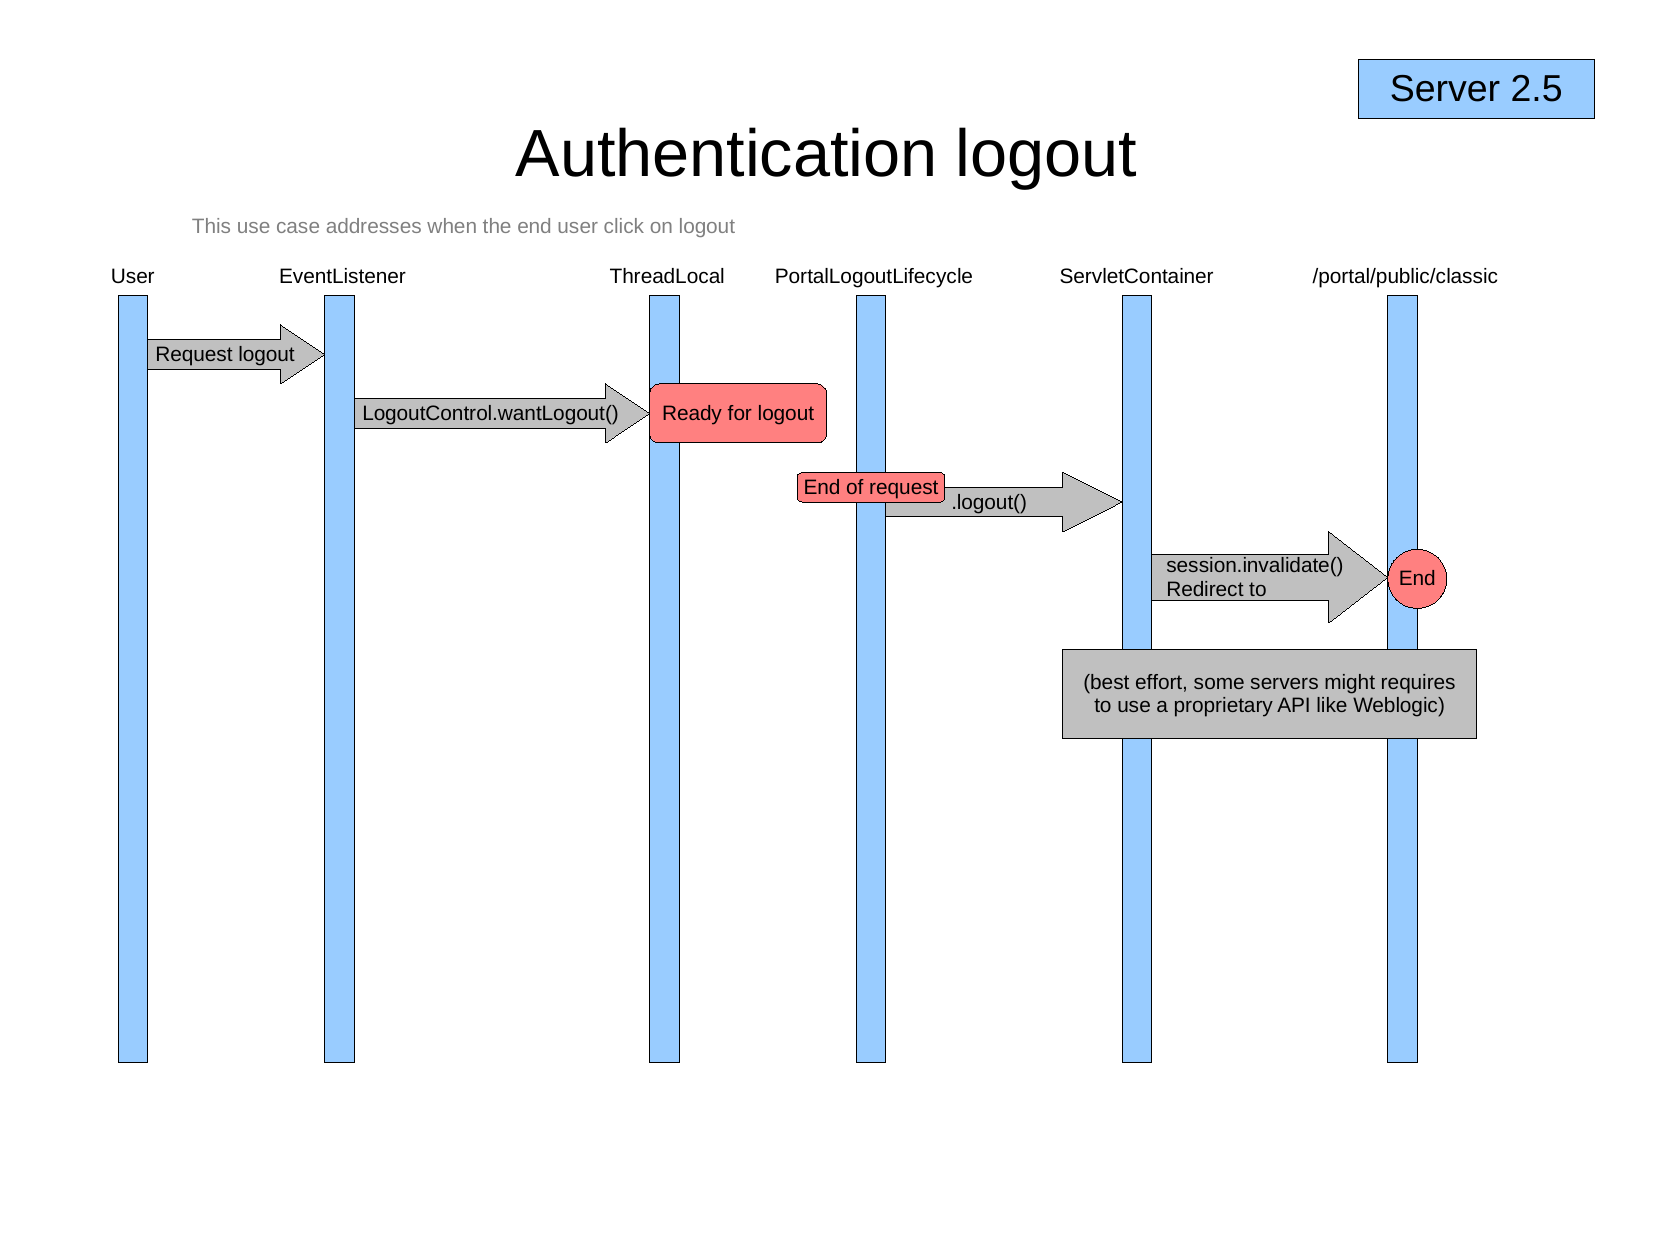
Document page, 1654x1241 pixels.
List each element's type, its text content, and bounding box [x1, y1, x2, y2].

text_box .logout() [885, 472, 1123, 532]
text_box Server 2.5 [1358, 59, 1595, 119]
title Authentication logout [82, 56, 1571, 250]
text_box End of request [797, 472, 945, 503]
text_box [1387, 582, 1418, 649]
text_box [856, 296, 886, 472]
text_box ThreadLocal [578, 257, 755, 296]
text_box Request logout [147, 324, 325, 384]
text_box [856, 503, 886, 1063]
text_box This use case addresses when the end user click on logout [177, 206, 1418, 245]
text_box ServletContainer [1033, 257, 1241, 296]
text_box [1122, 739, 1152, 1063]
text_box User [88, 257, 178, 296]
text_box End [1387, 549, 1447, 609]
text_box [1387, 296, 1418, 575]
text_box LogoutControl.wantLogout() [354, 383, 649, 443]
text_box PortalLogoutLifecycle [755, 257, 993, 296]
text_box /portal/public/classic [1287, 257, 1524, 296]
text_box [1387, 739, 1418, 1063]
text_box [649, 436, 680, 1063]
text_box [118, 296, 148, 1063]
text_box EventListener [253, 257, 432, 296]
text_box [649, 296, 680, 391]
text_box [1122, 296, 1152, 649]
text_box [324, 296, 355, 1063]
text_box (best effort, some servers might requires to use a proprietary API like Weblogic) [1062, 649, 1477, 739]
text_box session.invalidate() Redirect to [1151, 531, 1387, 623]
text_box Ready for logout [649, 383, 827, 443]
